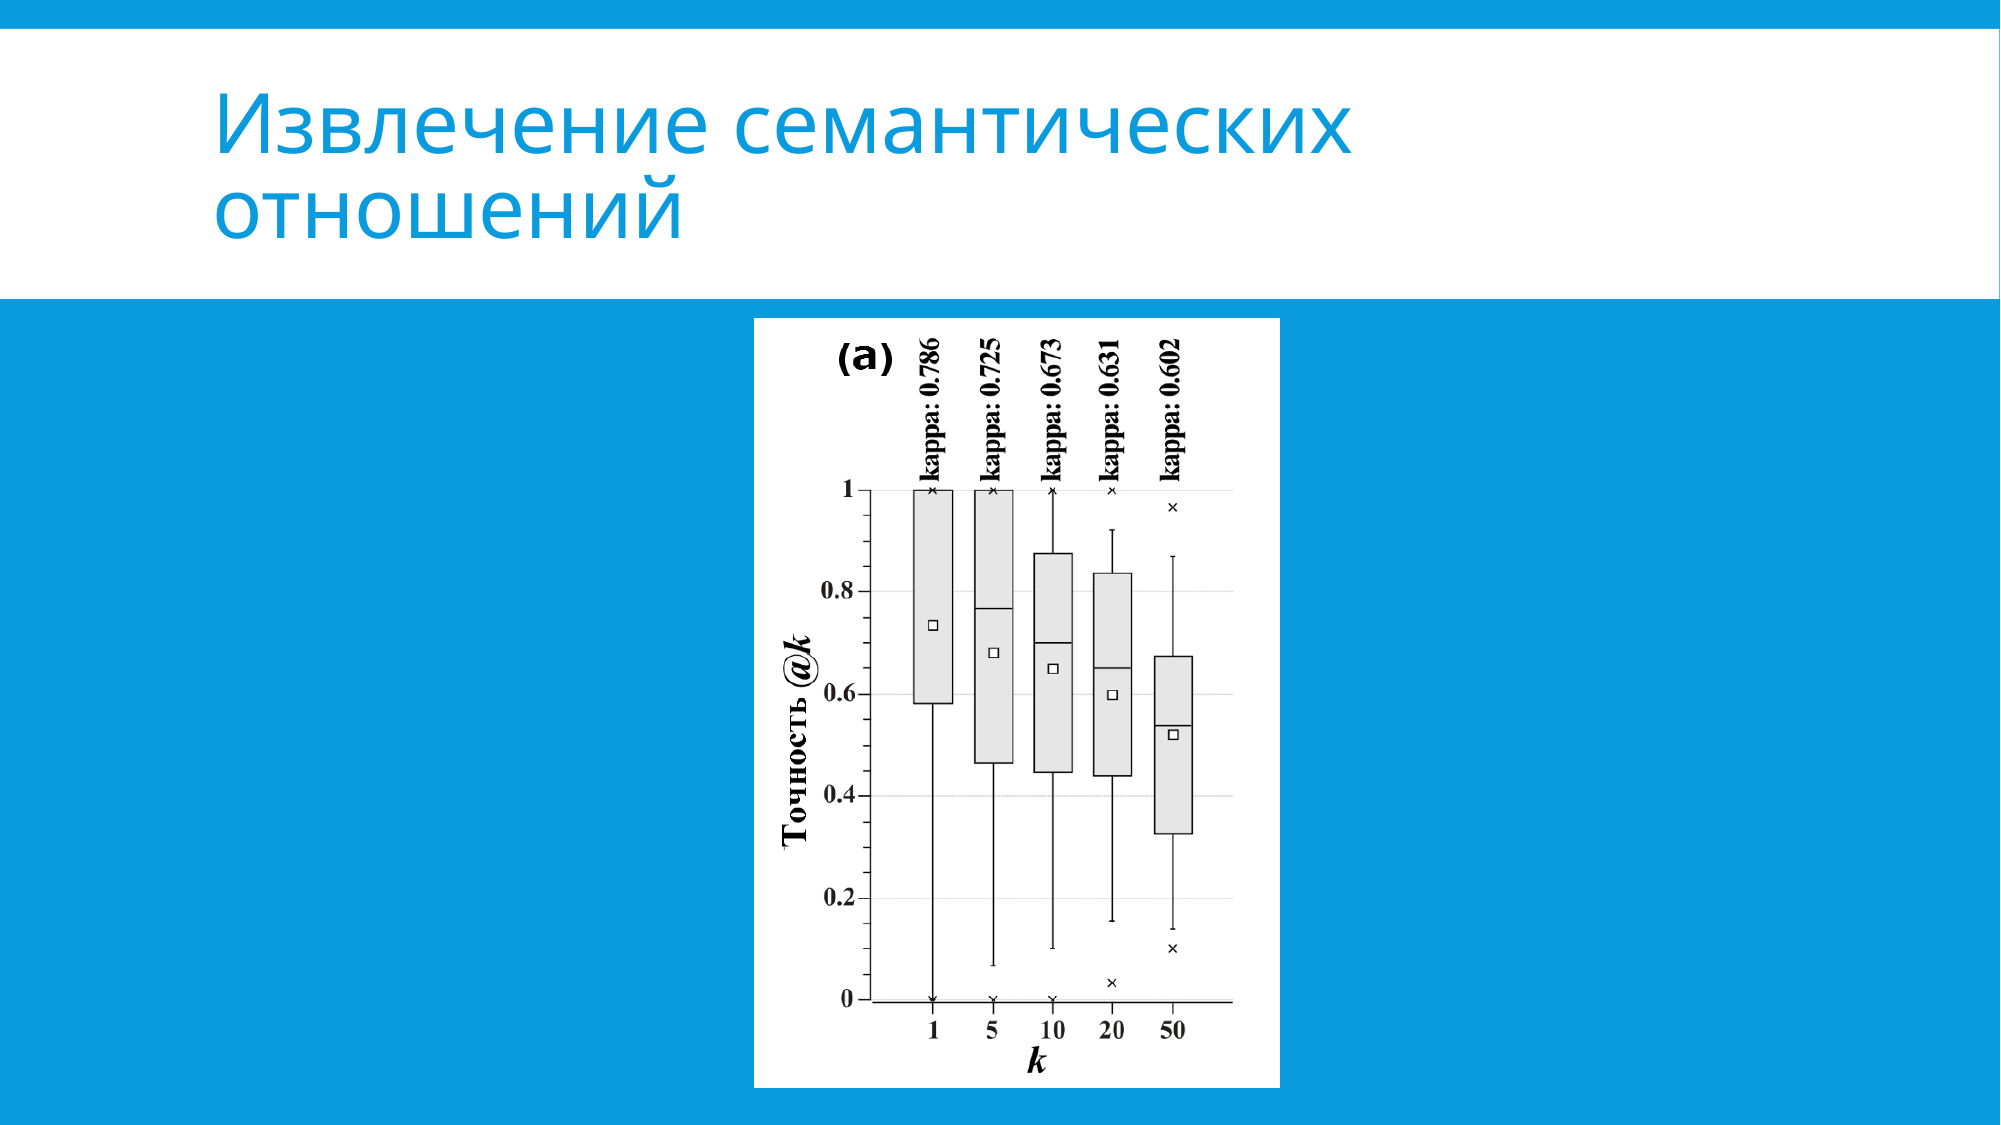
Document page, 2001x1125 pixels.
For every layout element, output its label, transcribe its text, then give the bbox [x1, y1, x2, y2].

picture [768, 332, 1266, 1074]
text_box Извлечение семантических отношений [197, 46, 1803, 294]
